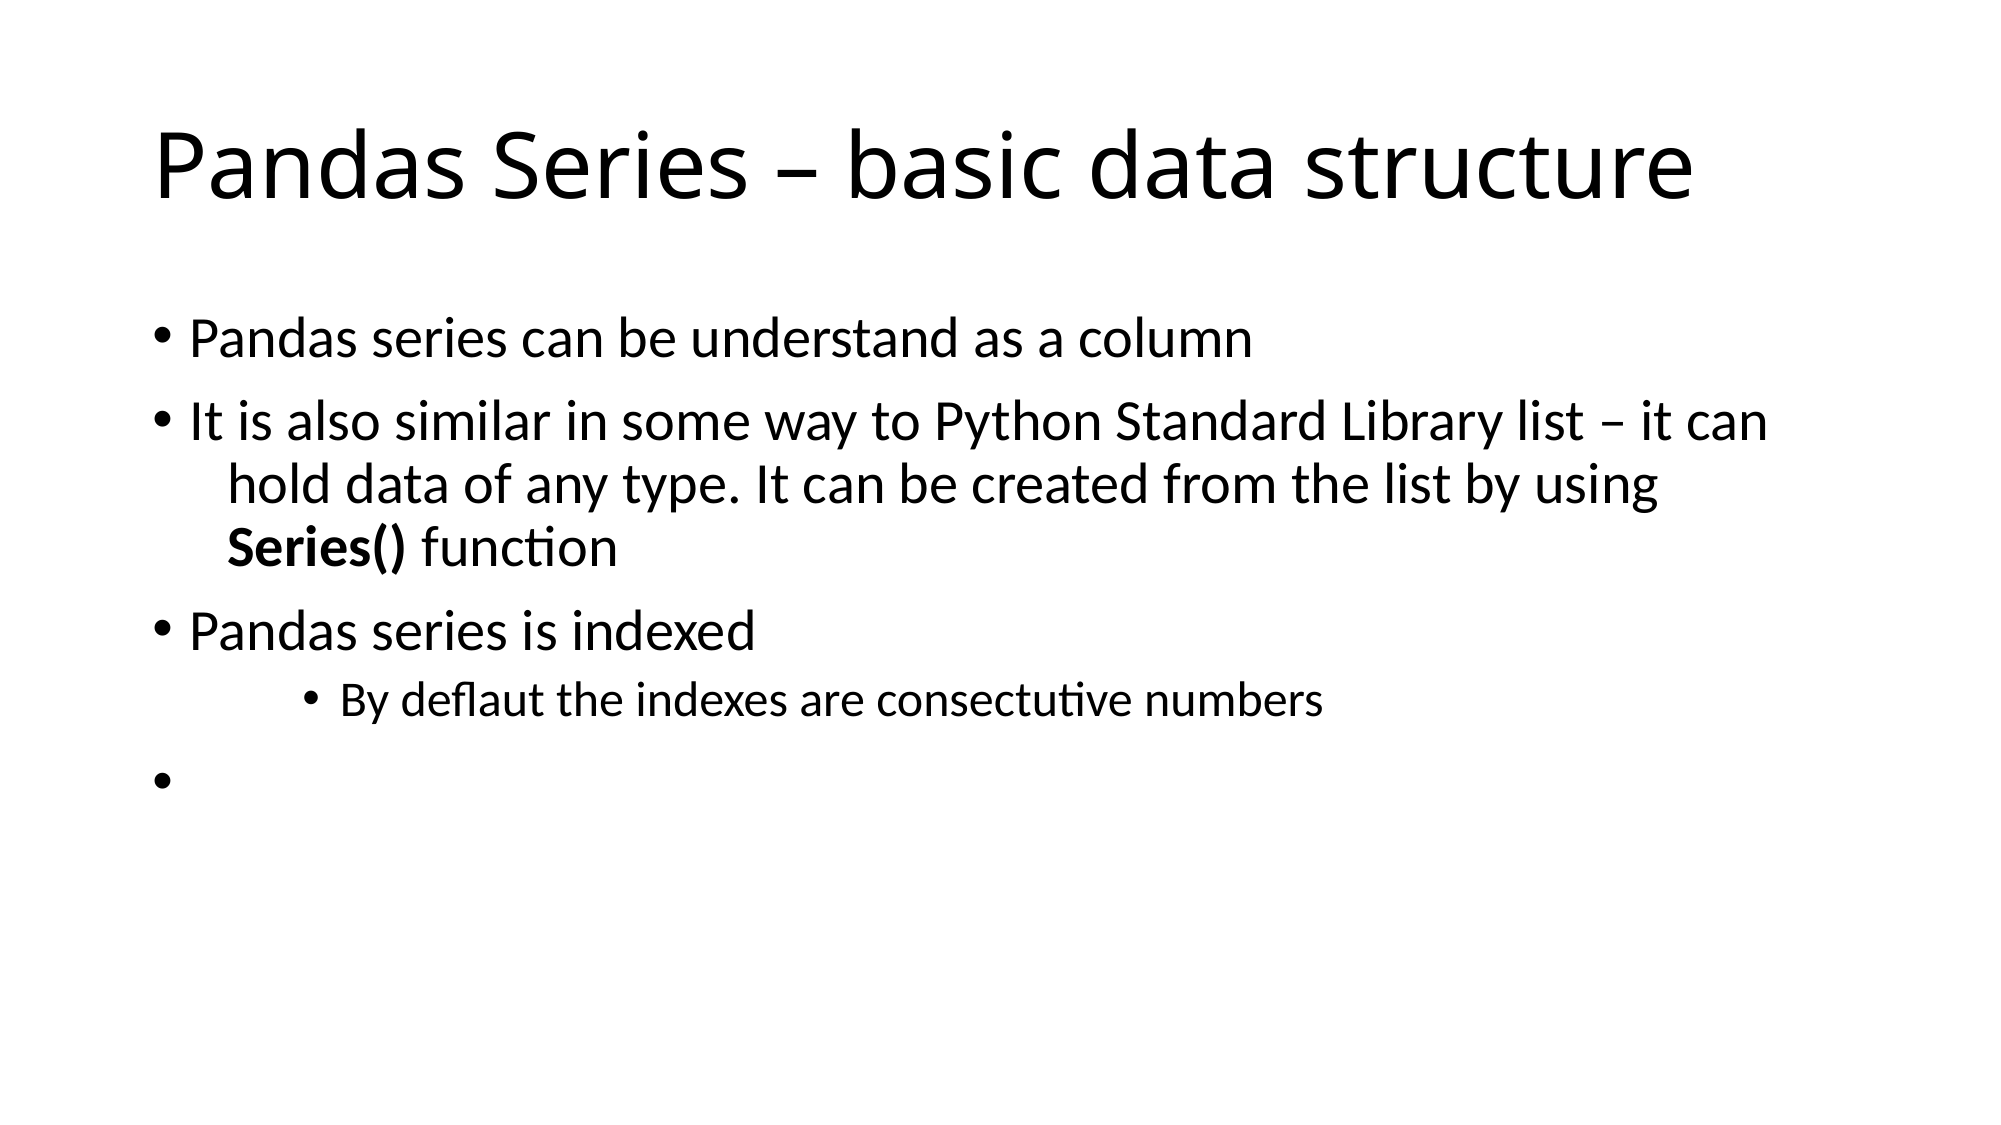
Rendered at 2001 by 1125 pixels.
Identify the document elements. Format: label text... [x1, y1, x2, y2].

title Pandas Series – basic data structure [137, 59, 1863, 278]
list Pandas series can be understand as a column It is also similar in some way to Python Standard Library list – it can hold data of any type. It can be created from the list by using Series() function Pandas series is indexed By deflaut the indexes are consectutive numbers [137, 299, 1863, 1014]
